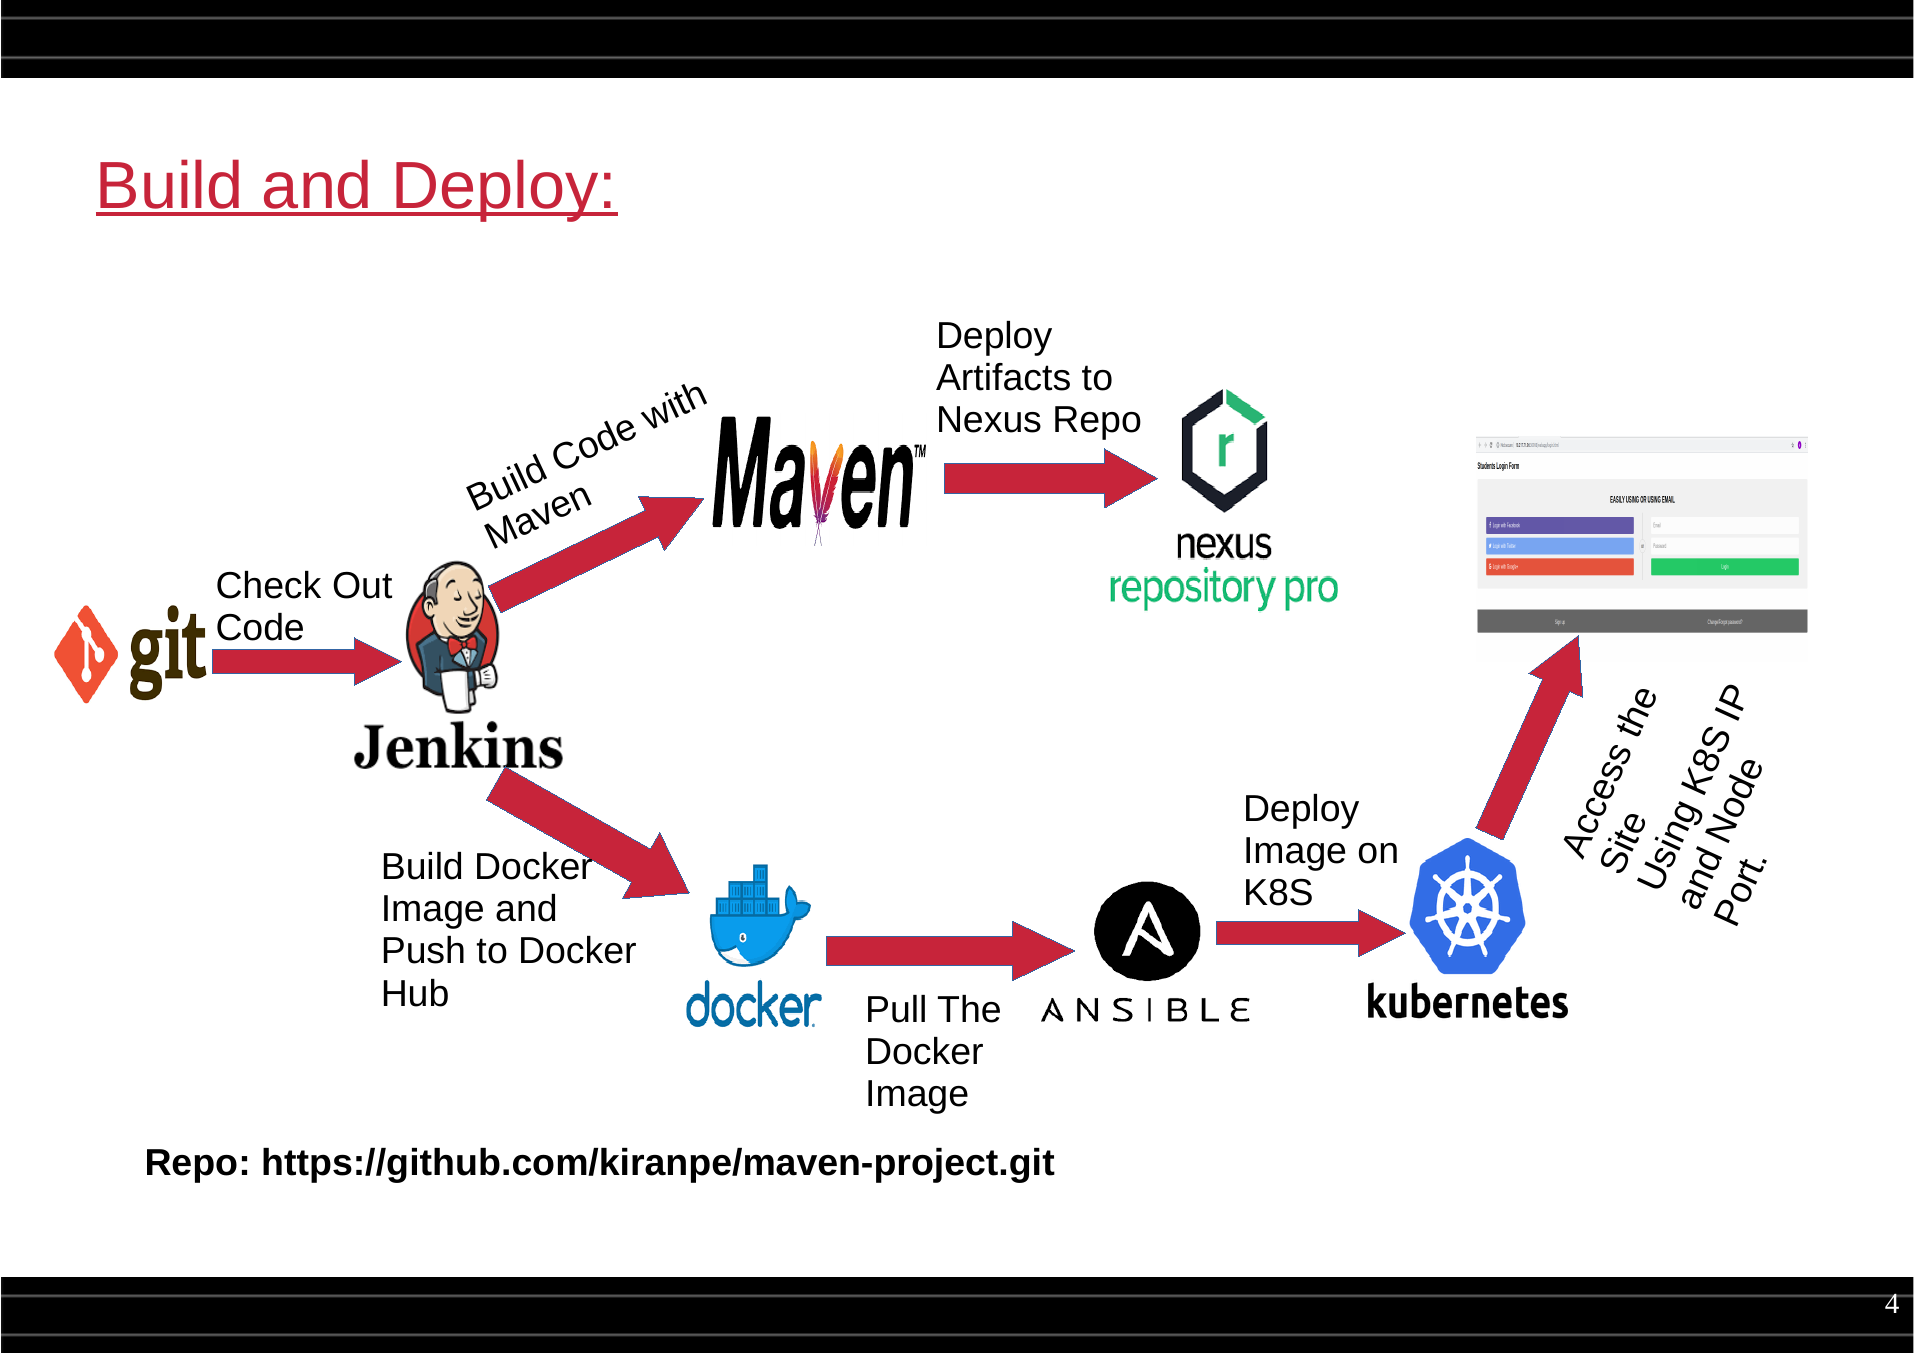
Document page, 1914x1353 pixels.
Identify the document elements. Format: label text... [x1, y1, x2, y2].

text_box Deploy Image on K8S [1228, 780, 1418, 922]
title Build and Deploy: [95, 111, 1158, 260]
text_box [486, 766, 632, 838]
text_box [826, 921, 1075, 981]
picture [662, 850, 871, 1040]
picture [47, 566, 213, 737]
text_box Repo: https://github.com/kiranpe/maven-project.git [129, 1133, 1071, 1191]
text_box Build Docker Image and Push to Docker Hub [366, 838, 662, 1064]
text_box [1475, 635, 1583, 840]
text_box [656, 832, 690, 896]
text_box [212, 657, 402, 686]
text_box [1216, 921, 1406, 957]
picture [1027, 862, 1260, 1034]
picture [544, 552, 556, 558]
text_box Deploy Artifacts to Nexus Repo [921, 307, 1182, 448]
text_box Pull The Docker Image [850, 981, 1063, 1123]
picture [1, 0, 1914, 78]
picture [708, 413, 927, 546]
text_box Access the Site Using K8S IP and Node Port. [1539, 611, 1869, 956]
text_box Check Out Code [200, 557, 408, 657]
picture [342, 531, 575, 807]
picture [1110, 389, 1338, 613]
text_box [944, 448, 1158, 508]
text_box [488, 497, 704, 613]
picture [1, 1277, 1914, 1353]
picture [1365, 838, 1571, 1028]
picture [1476, 436, 1808, 662]
text_box Build Code with Maven [443, 306, 864, 582]
